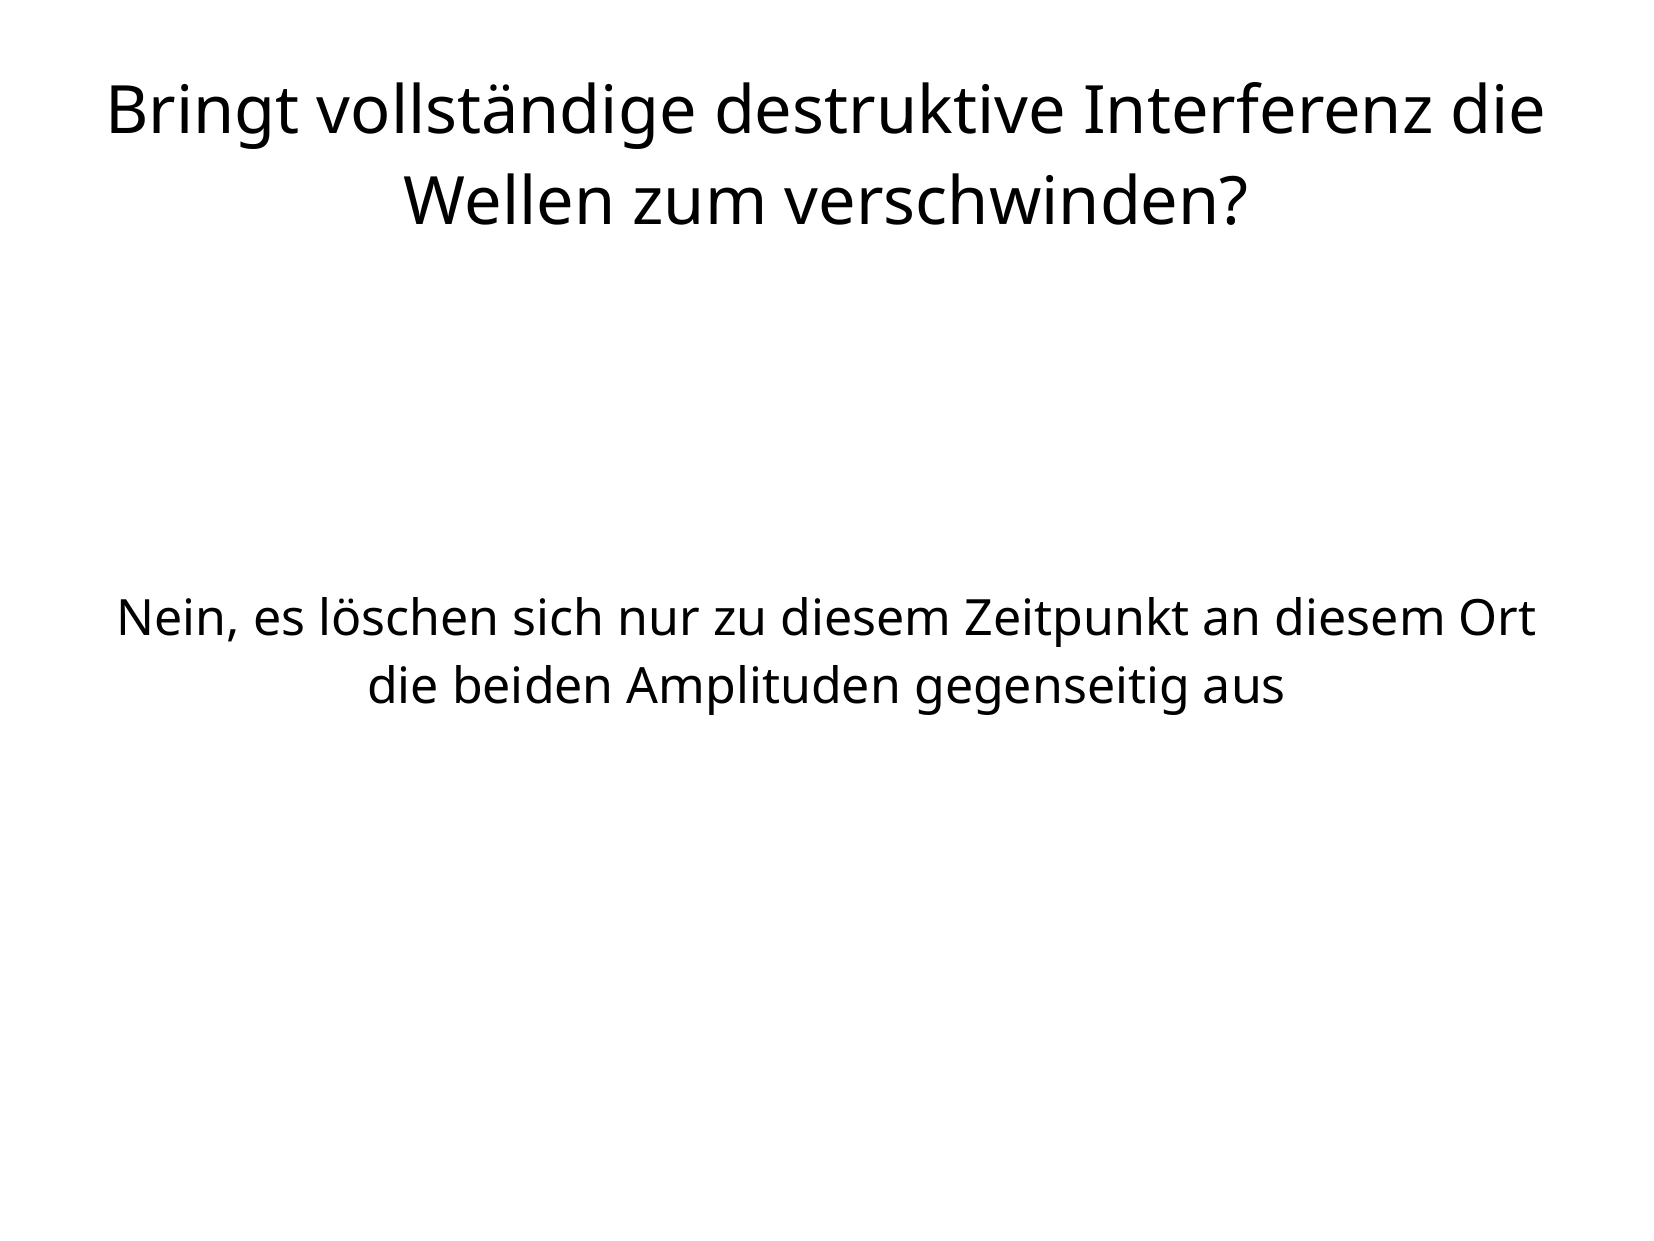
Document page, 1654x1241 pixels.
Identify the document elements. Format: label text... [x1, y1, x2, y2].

title Bringt vollständige destruktive Interferenz die Wellen zum verschwinden? [82, 49, 1571, 257]
subtitle Nein, es löschen sich nur zu diesem Zeitpunkt an diesem Ort die beiden Amplituden gegenseitig aus [82, 290, 1571, 1010]
